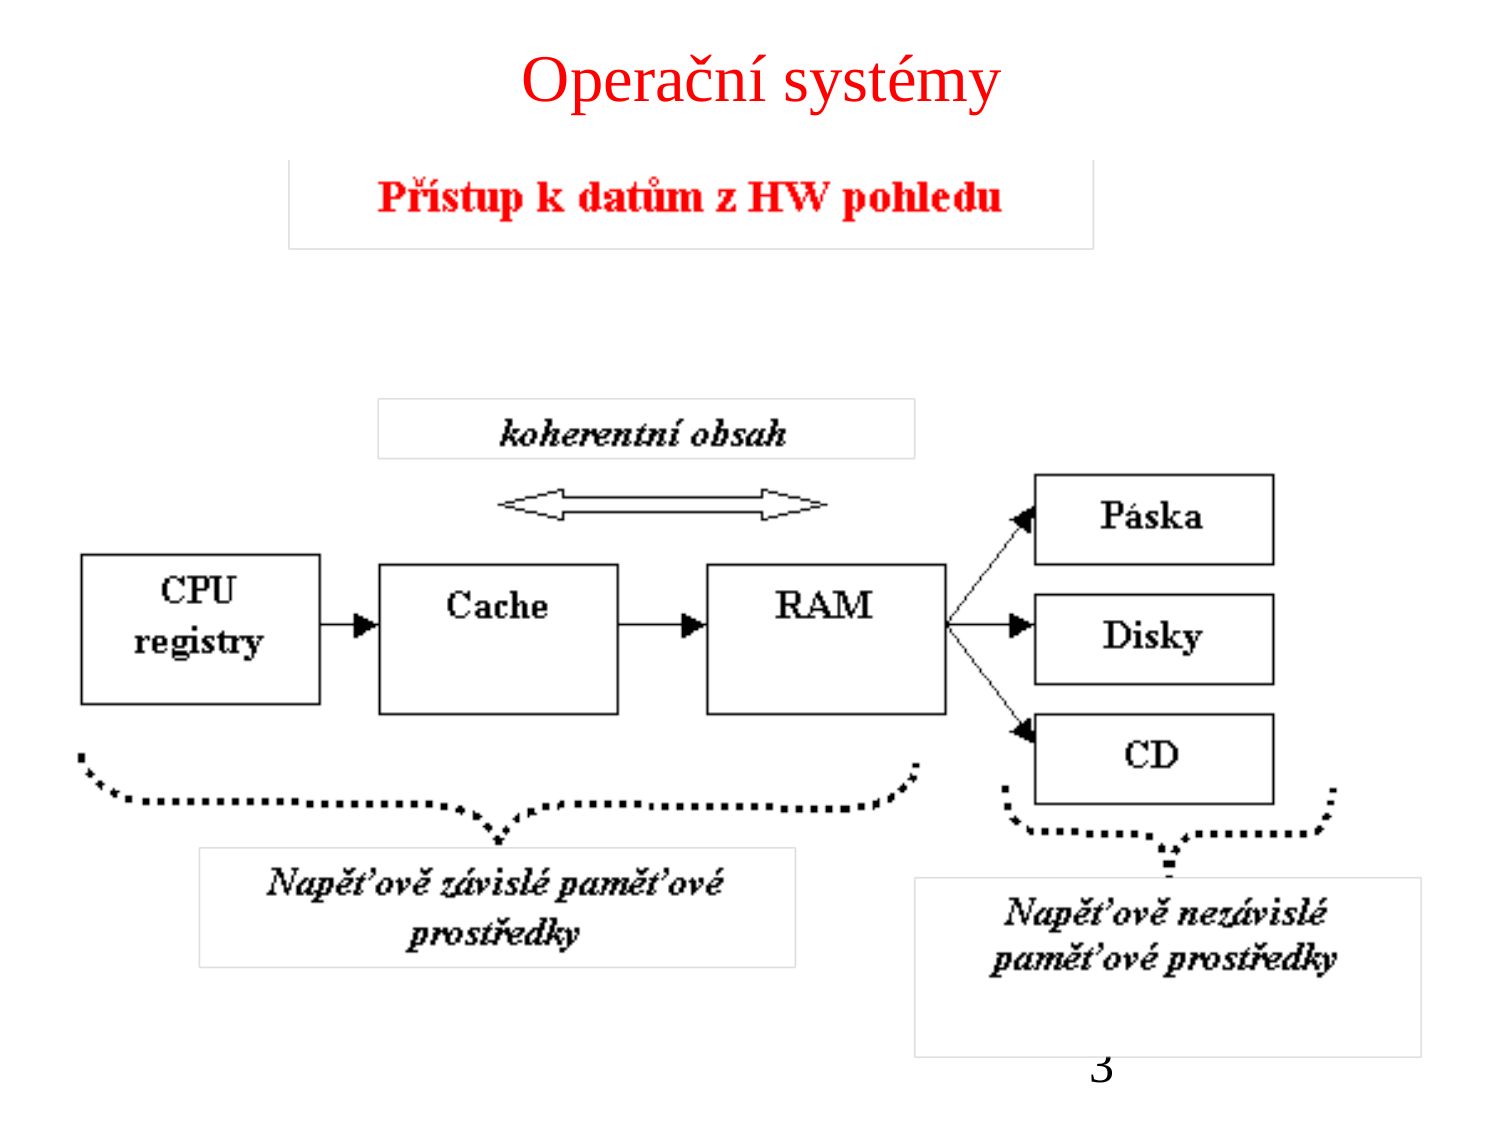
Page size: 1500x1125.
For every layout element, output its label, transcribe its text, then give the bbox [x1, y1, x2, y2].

list [112, 149, 1388, 1000]
title Operační systémy [125, 0, 1401, 151]
picture [76, 160, 1427, 1063]
